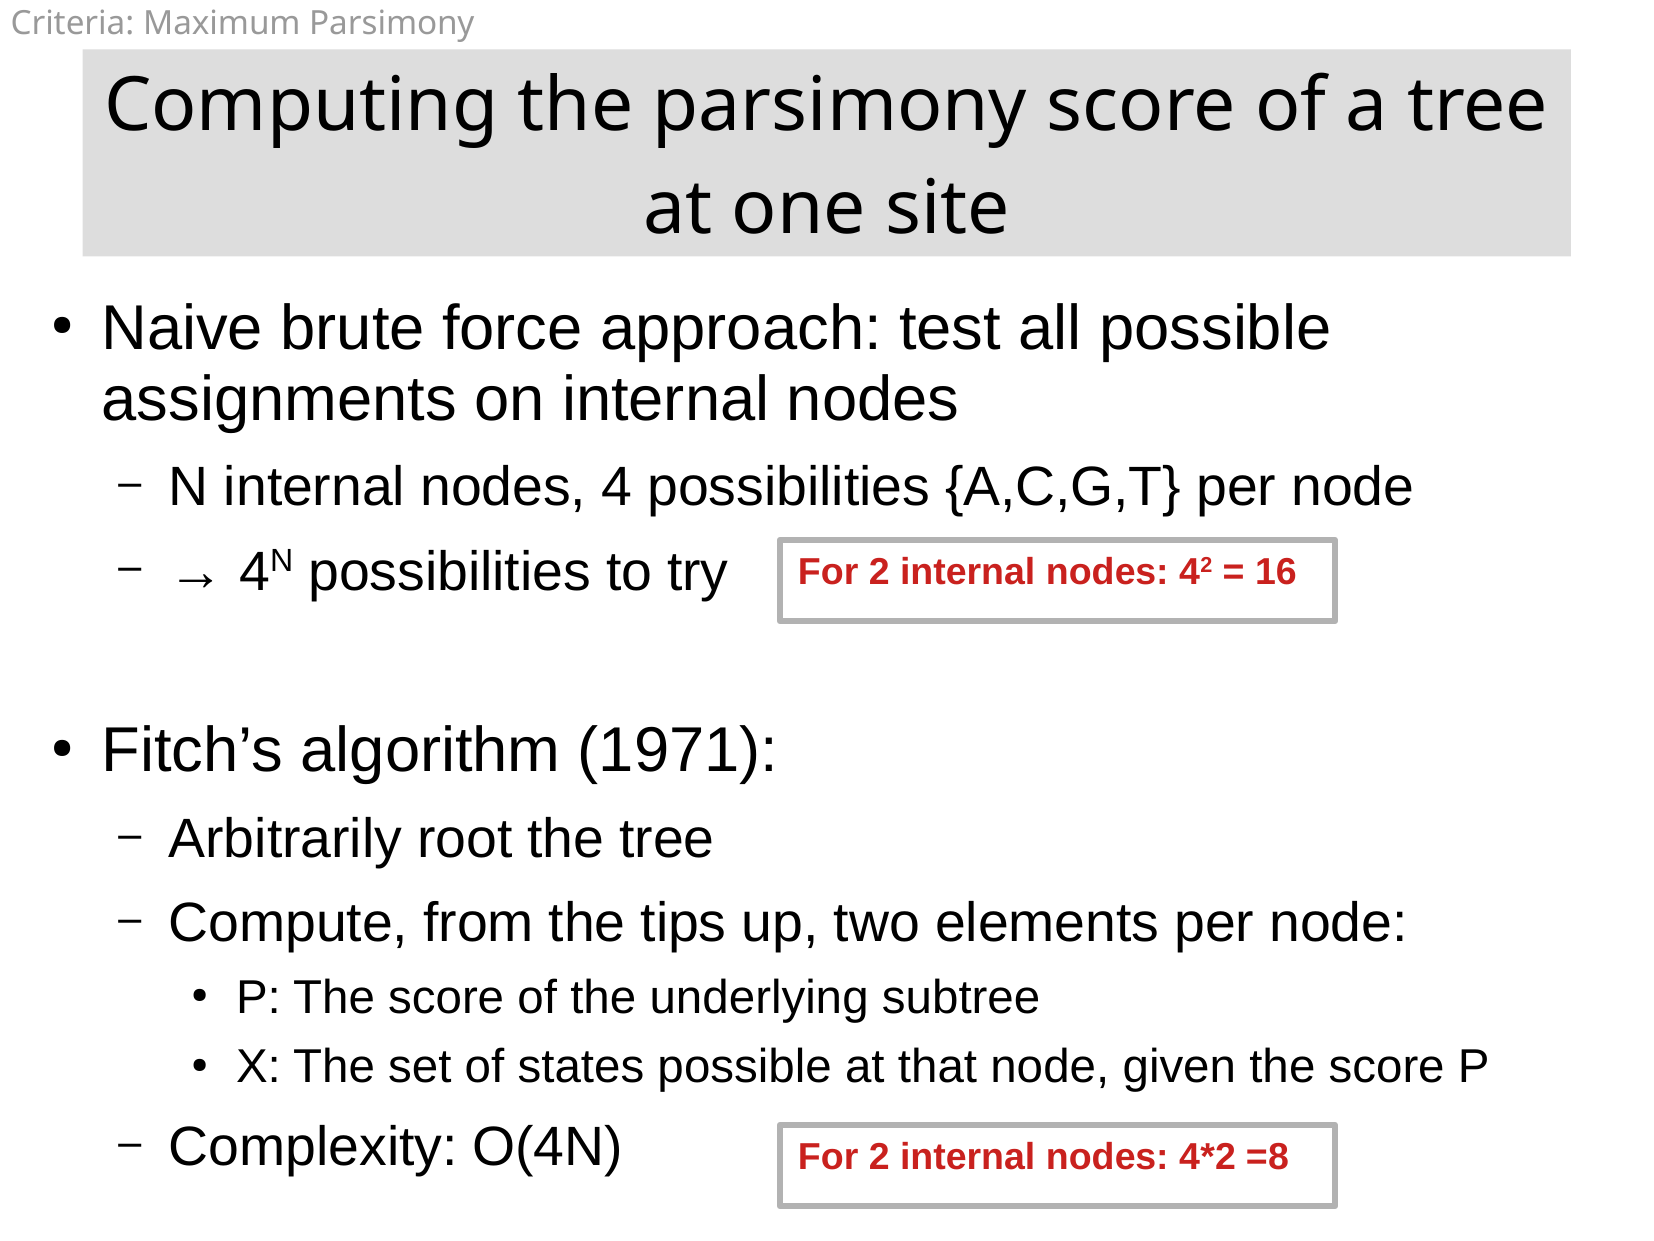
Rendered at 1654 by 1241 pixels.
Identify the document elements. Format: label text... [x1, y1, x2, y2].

text_box For 2 internal nodes: 42 = 16 [780, 540, 1336, 622]
title Computing the parsimony score of a tree at one site [82, 49, 1571, 257]
list Naive brute force approach: test all possible assignments on internal nodes N internal nodes, 4 possibilities {A,C,G,T} per node → 4N possibilities to try Fitch’s algorithm (1971): Arbitrarily root the tree Compute, from the tips up, two elements per node: P: The score of the underlying subtree X: The set of states possible at that node, given the score P Complexity: O(4N) [34, 291, 1560, 1187]
text_box For 2 internal nodes: 4*2 =8 [780, 1125, 1336, 1207]
text_box Criteria: Maximum Parsimony [10, 0, 513, 73]
